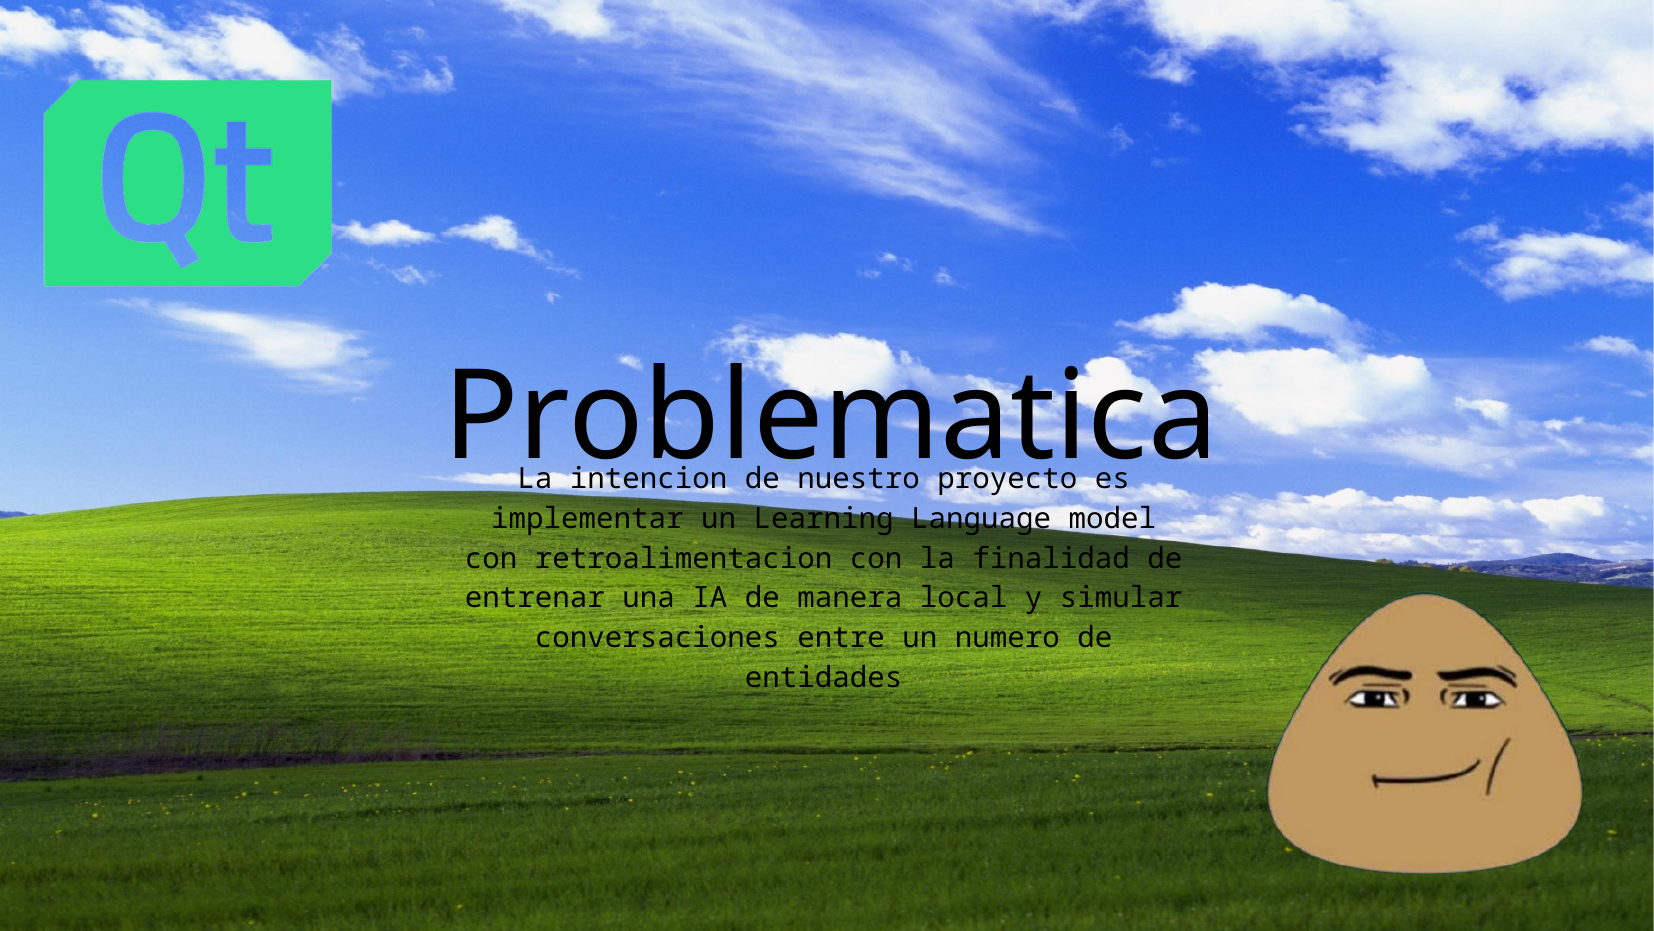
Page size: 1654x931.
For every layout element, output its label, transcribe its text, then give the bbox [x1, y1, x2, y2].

picture [0, 0, 1654, 931]
title Problematica [86, 332, 1576, 488]
text_box La intencion de nuestro proyecto es implementar un Learning Language model con retroalimentacion con la finalidad de entrenar una IA de manera local y simular conversaciones entre un numero de entidades [450, 450, 1201, 725]
